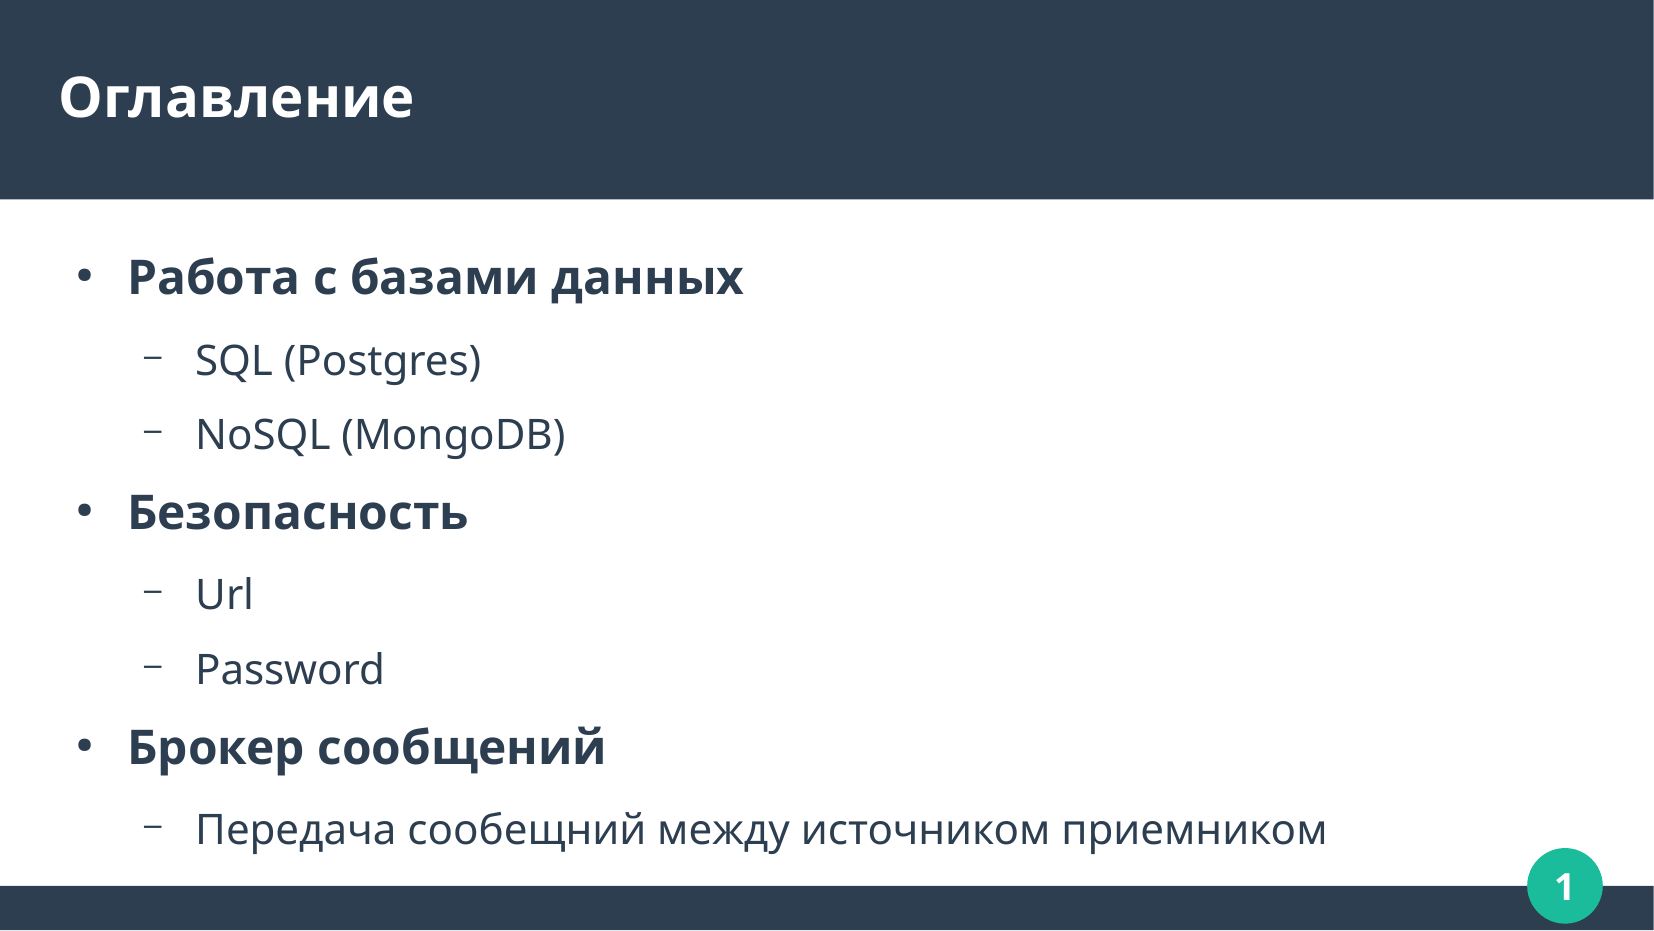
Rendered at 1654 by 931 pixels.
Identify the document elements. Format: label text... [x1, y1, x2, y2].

list Работа с базами данных SQL (Postgres) NoSQL (MongoDB) Безопасность Url Password Брокер сообщений Передача сообещний между источником приемником [59, 243, 1595, 864]
title Оглавление [59, 37, 1595, 156]
